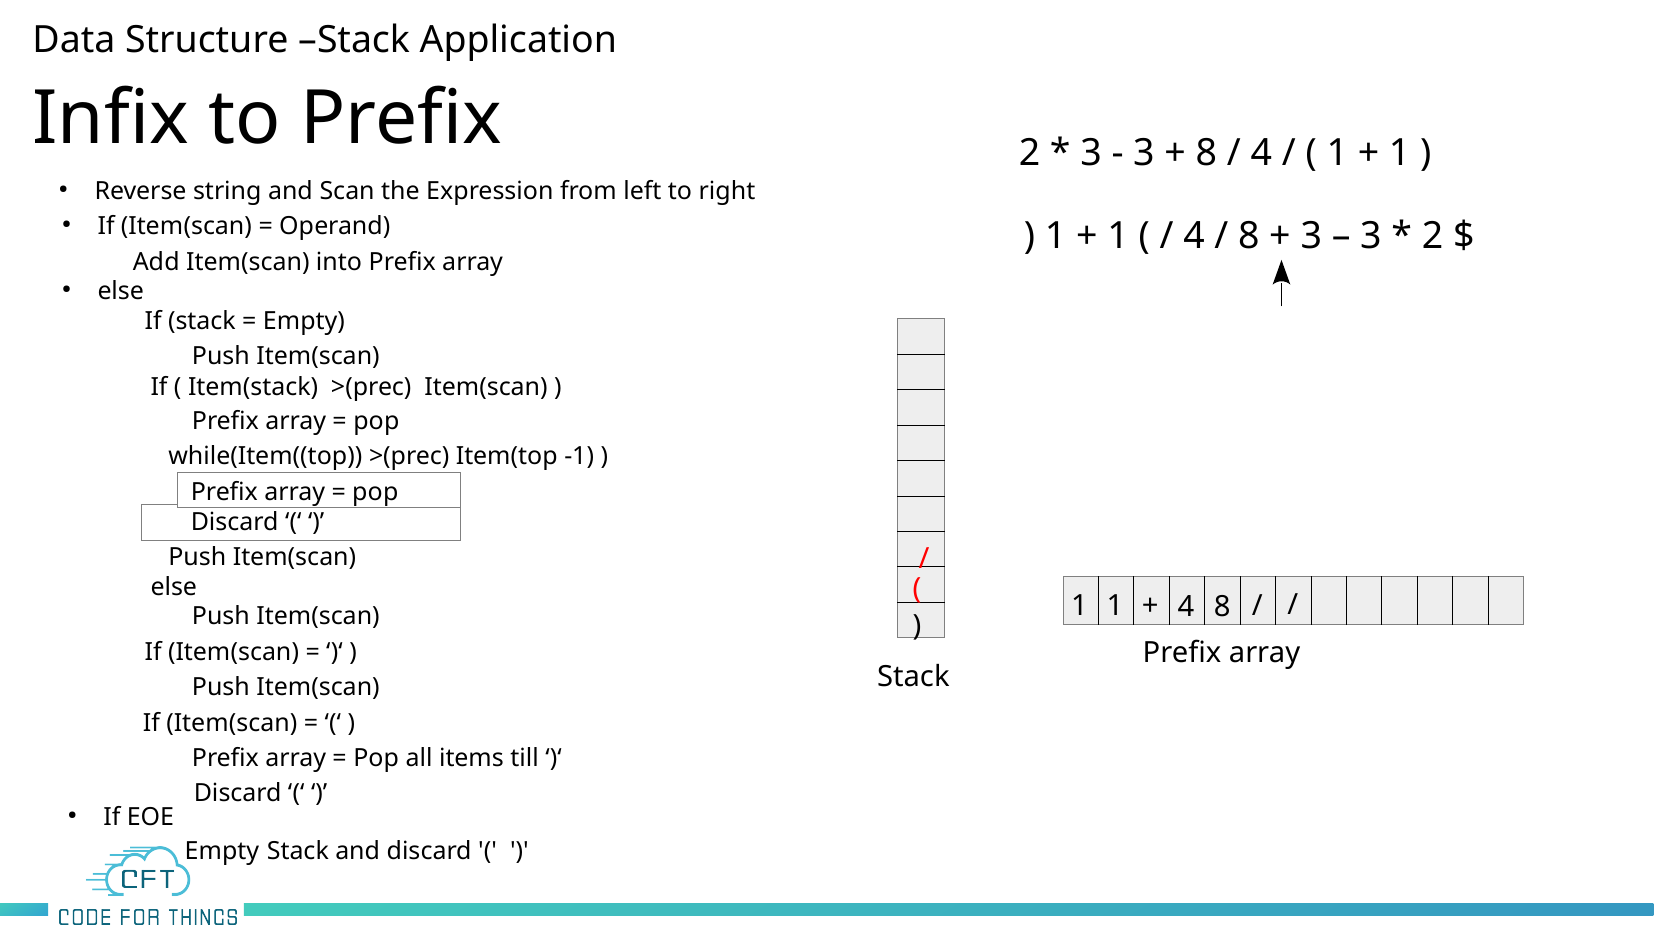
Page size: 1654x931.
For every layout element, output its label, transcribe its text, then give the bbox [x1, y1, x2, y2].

text_box / [1237, 576, 1282, 627]
text_box [1347, 576, 1381, 625]
text_box ( [897, 559, 953, 609]
text_box [897, 390, 945, 425]
text_box / [903, 529, 944, 559]
text_box If (Item(scan) = Operand) [47, 200, 491, 260]
text_box Push Item(scan) [118, 531, 390, 576]
text_box [897, 497, 945, 531]
text_box Add Item(scan) into Prefix array [82, 236, 780, 286]
text_box Prefix array = pop [140, 466, 442, 526]
text_box [1453, 576, 1488, 625]
text_box Prefix array = pop [141, 395, 498, 430]
text_box Empty Stack and discard '(' ')' [134, 820, 656, 880]
text_box Stack [862, 647, 973, 697]
text_box If EOE [53, 791, 201, 836]
text_box Push Item(scan) [141, 330, 473, 390]
text_box Prefix array [1128, 624, 1341, 674]
text_box Prefix array = Pop all items till ‘)‘ [141, 732, 685, 792]
text_box [897, 318, 945, 354]
text_box Reverse string and Scan the Expression from left to right [44, 165, 960, 225]
picture [59, 846, 237, 925]
text_box / [1272, 575, 1317, 625]
text_box while(Item((top)) >(prec) Item(top -1) ) [118, 430, 762, 489]
text_box Discard ‘(‘ ‘)’ [140, 496, 376, 531]
text_box 8 [1211, 577, 1237, 627]
text_box + [1127, 577, 1162, 627]
text_box [1382, 576, 1417, 625]
text_box else [100, 561, 243, 621]
text_box [897, 461, 945, 496]
text_box else [47, 265, 213, 325]
text_box [376, 489, 461, 541]
text_box If (stack = Empty) [94, 295, 449, 355]
text_box [1418, 576, 1452, 625]
text_box If (Item(scan) = ‘)‘ ) [94, 625, 508, 671]
text_box [897, 532, 903, 559]
text_box If (Item(scan) = ‘(‘ ) [92, 696, 449, 756]
text_box Push Item(scan) [141, 590, 414, 625]
text_box 2 * 3 - 3 + 8 / 4 / ( 1 + 1 ) [968, 118, 1554, 178]
text_box [1317, 576, 1346, 625]
text_box ) 1 + 1 ( / 4 / 8 + 3 – 3 * 2 $ [973, 200, 1577, 260]
text_box 1 [1056, 576, 1105, 627]
text_box Push Item(scan) [141, 661, 473, 706]
title Data Structure –Stack Application Infix to Prefix [32, 12, 1536, 166]
text_box If ( Item(stack) >(prec) Item(scan) ) [100, 360, 632, 406]
text_box 1 [1091, 577, 1127, 627]
text_box [1489, 576, 1524, 625]
text_box ) [897, 609, 943, 646]
text_box Discard ‘(‘ ‘)’ [143, 767, 475, 812]
text_box 4 [1162, 577, 1211, 627]
text_box [897, 426, 945, 460]
text_box [897, 355, 945, 389]
